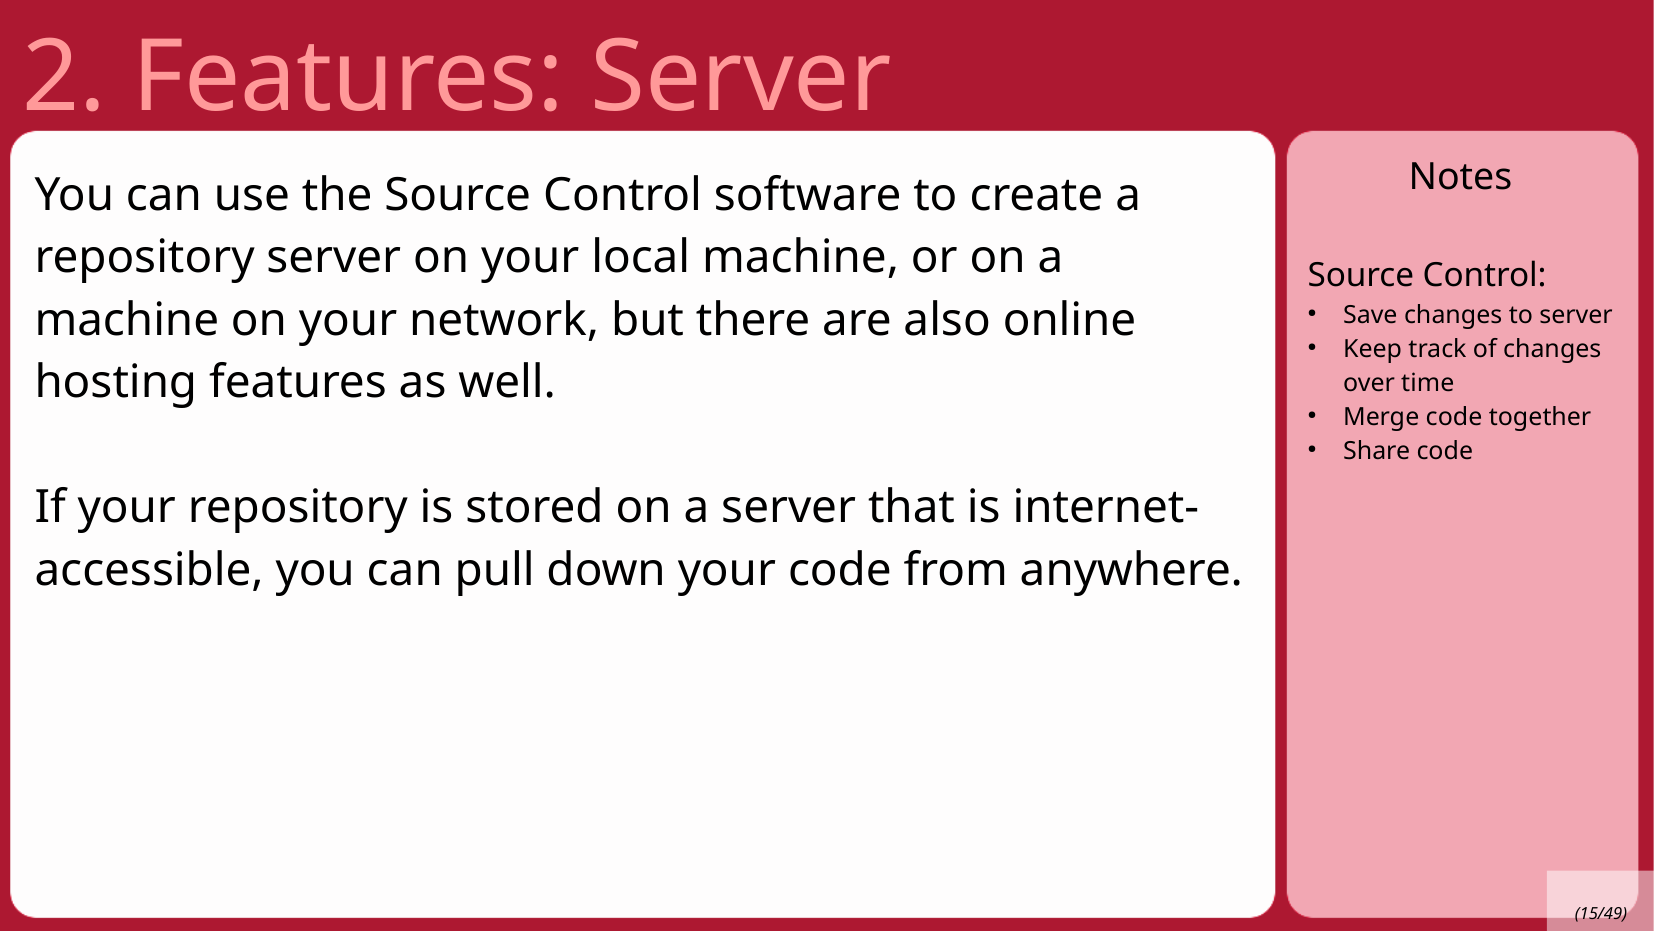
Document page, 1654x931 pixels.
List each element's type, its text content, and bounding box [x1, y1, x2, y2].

title 2. Features: Server [22, 7, 1511, 136]
text_box Notes Source Control: Save changes to server Keep track of changes over time Merge code together Share code [1290, 141, 1631, 419]
text_box You can use the Source Control software to create a repository server on your local machine, or on a machine on your network, but there are also online hosting features as well. If your repository is stored on a server that is internet-accessible, you can pull down your code from anywhere. [34, 161, 1248, 522]
picture [0, 0, 1654, 931]
text_box (<number>/49) [1546, 877, 1654, 931]
